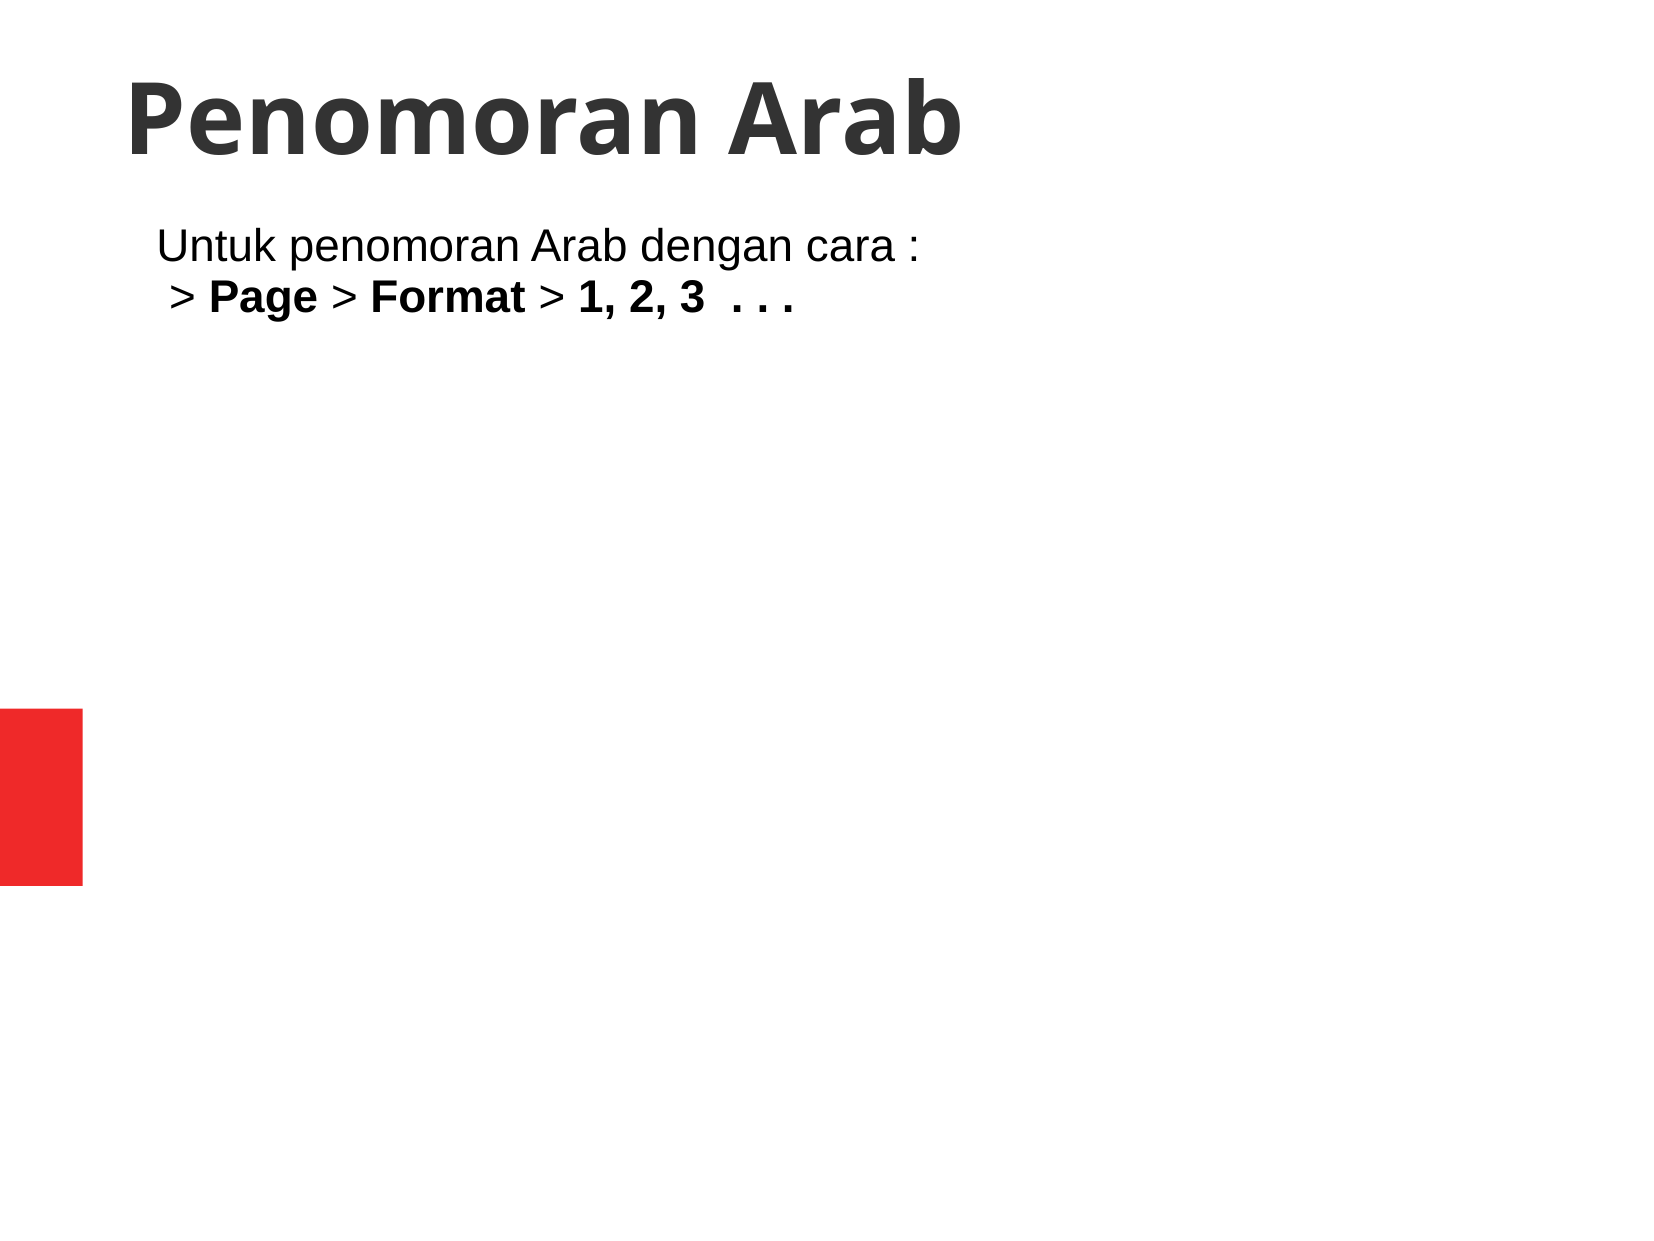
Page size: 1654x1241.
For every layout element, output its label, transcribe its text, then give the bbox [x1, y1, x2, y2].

title Penomoran Arab [124, 35, 1542, 196]
text_box Untuk penomoran Arab dengan cara : > Page > Format > 1, 2, 3 . . . [141, 212, 1531, 330]
